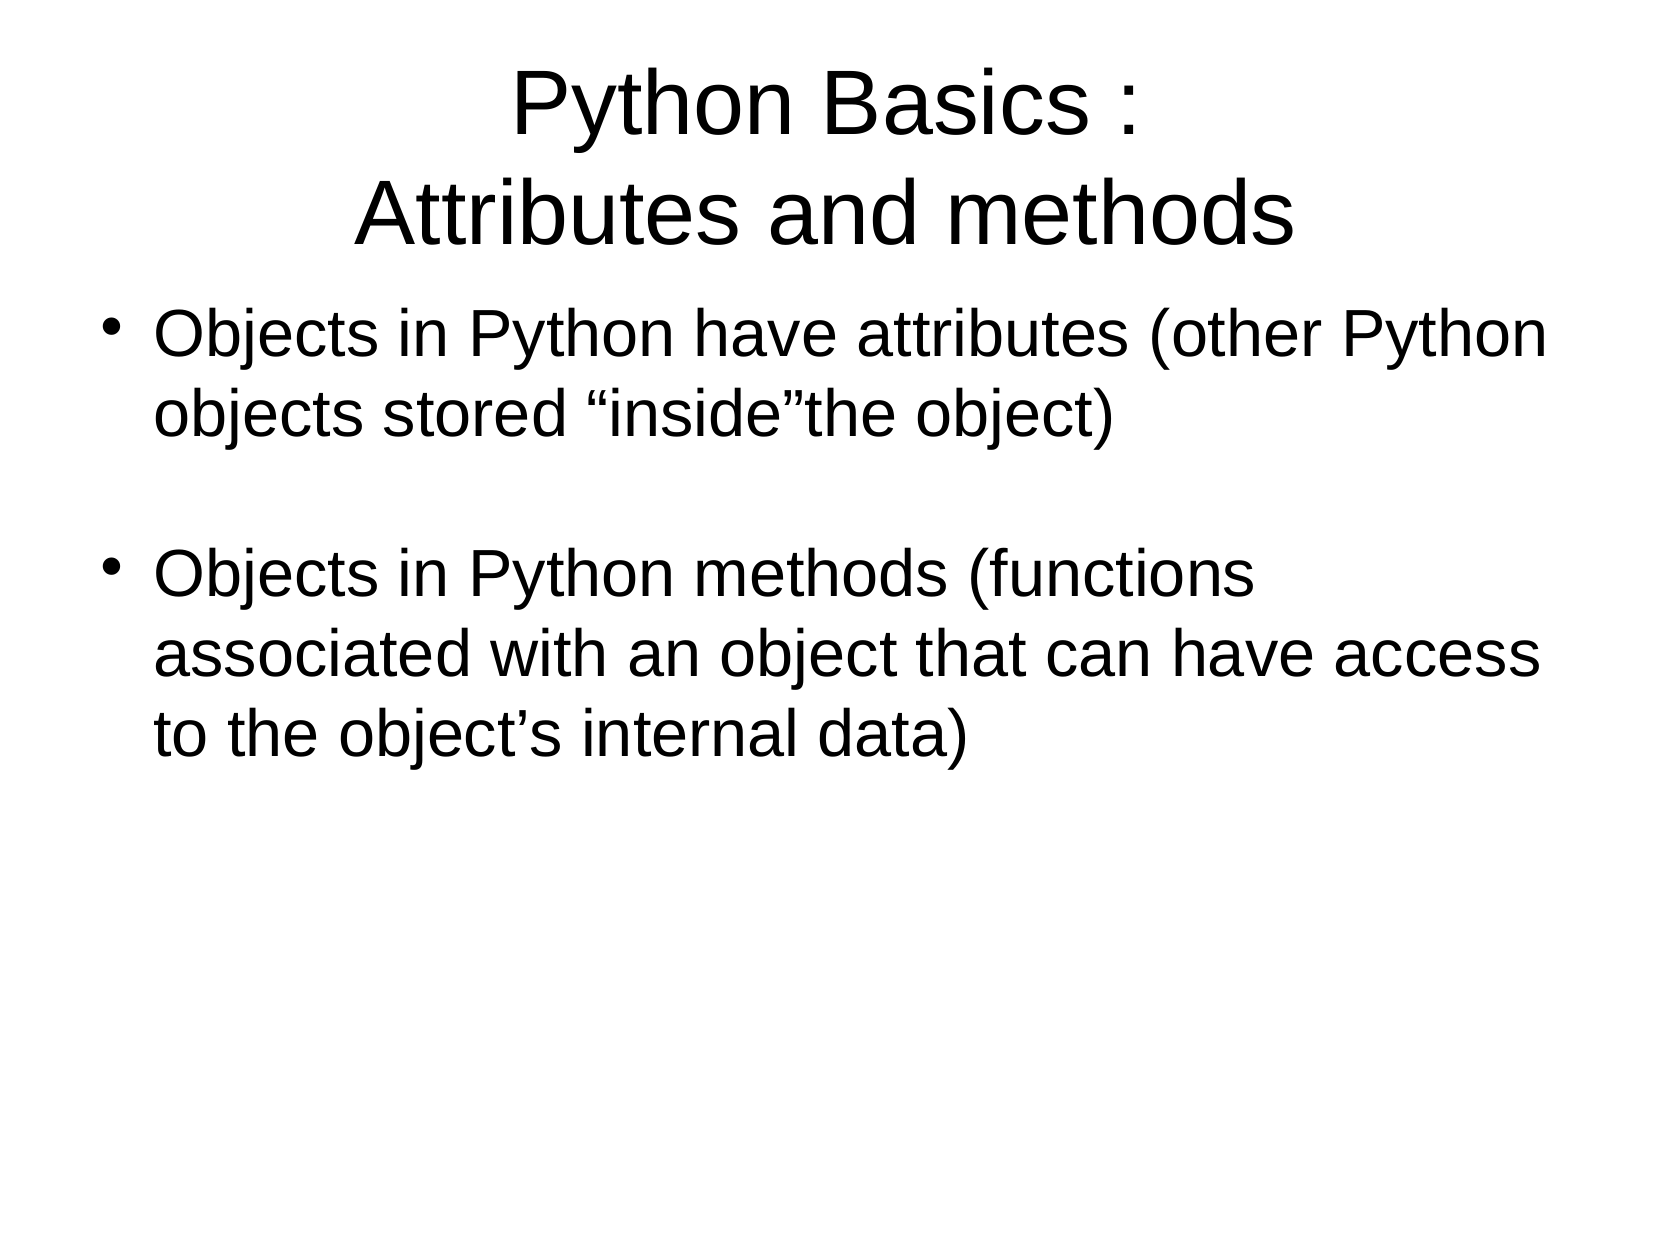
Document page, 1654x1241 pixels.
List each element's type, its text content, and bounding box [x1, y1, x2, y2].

text_box Python Basics : Attributes and methods [82, 49, 1571, 257]
text_box Objects in Python have attributes (other Python objects stored “inside”the object) Objects in Python methods (functions associated with an object that can have access to the object’s internal data) [82, 290, 1571, 1010]
